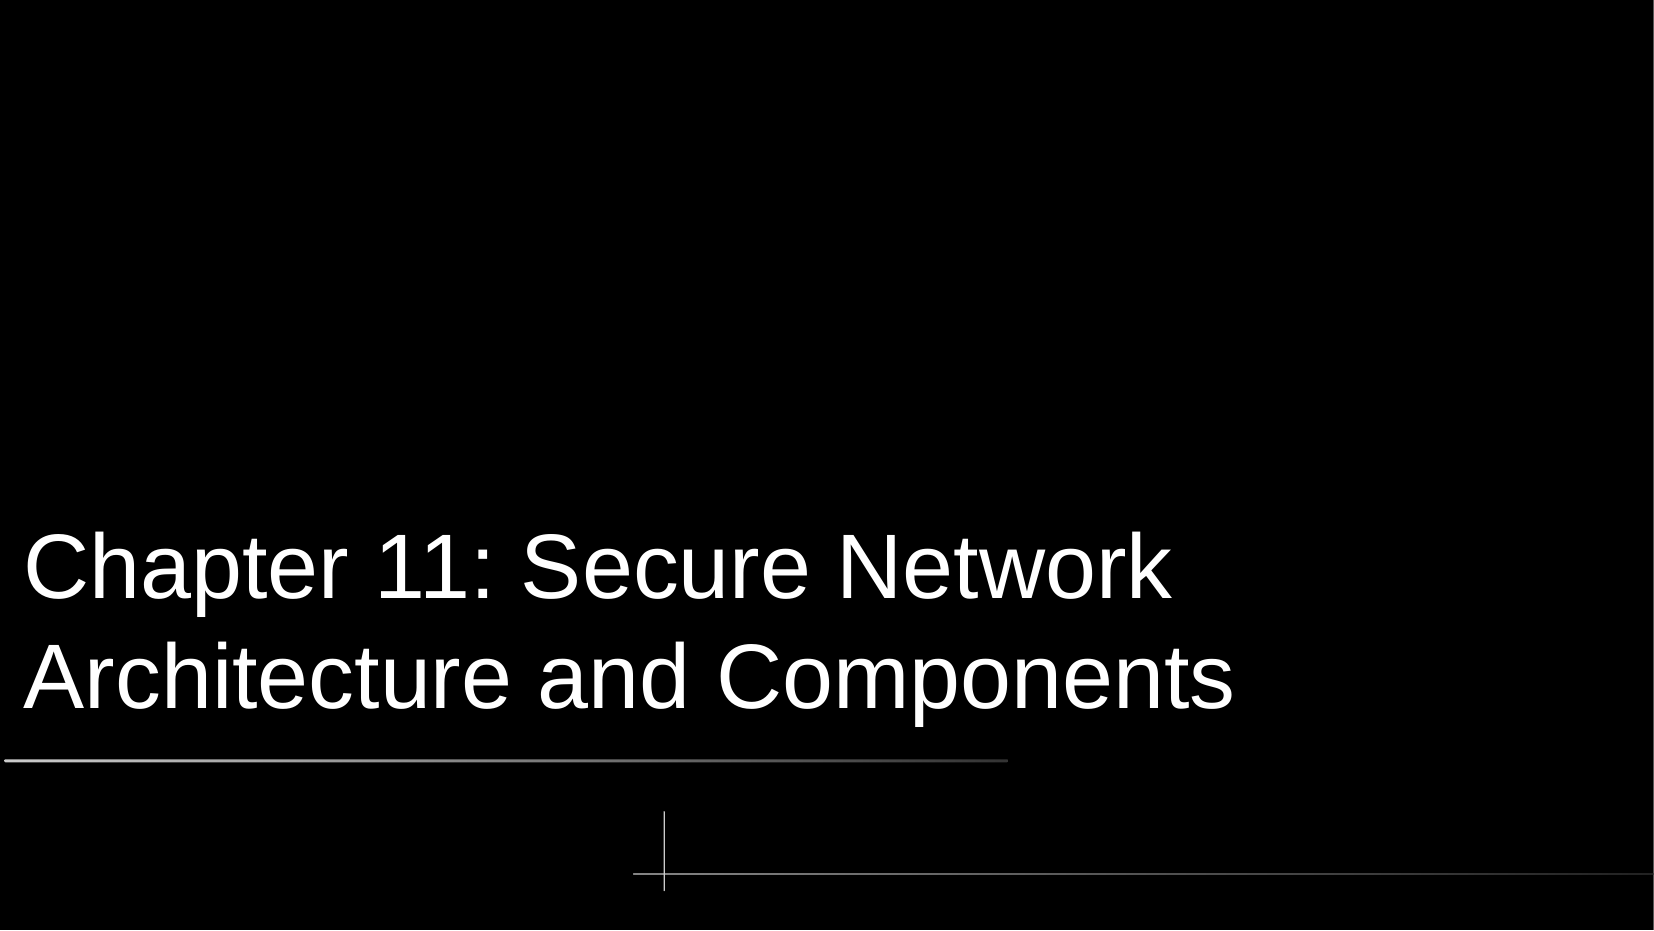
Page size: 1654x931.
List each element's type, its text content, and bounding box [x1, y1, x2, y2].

title Chapter 11: Secure Network Architecture and Components [23, 505, 1501, 728]
